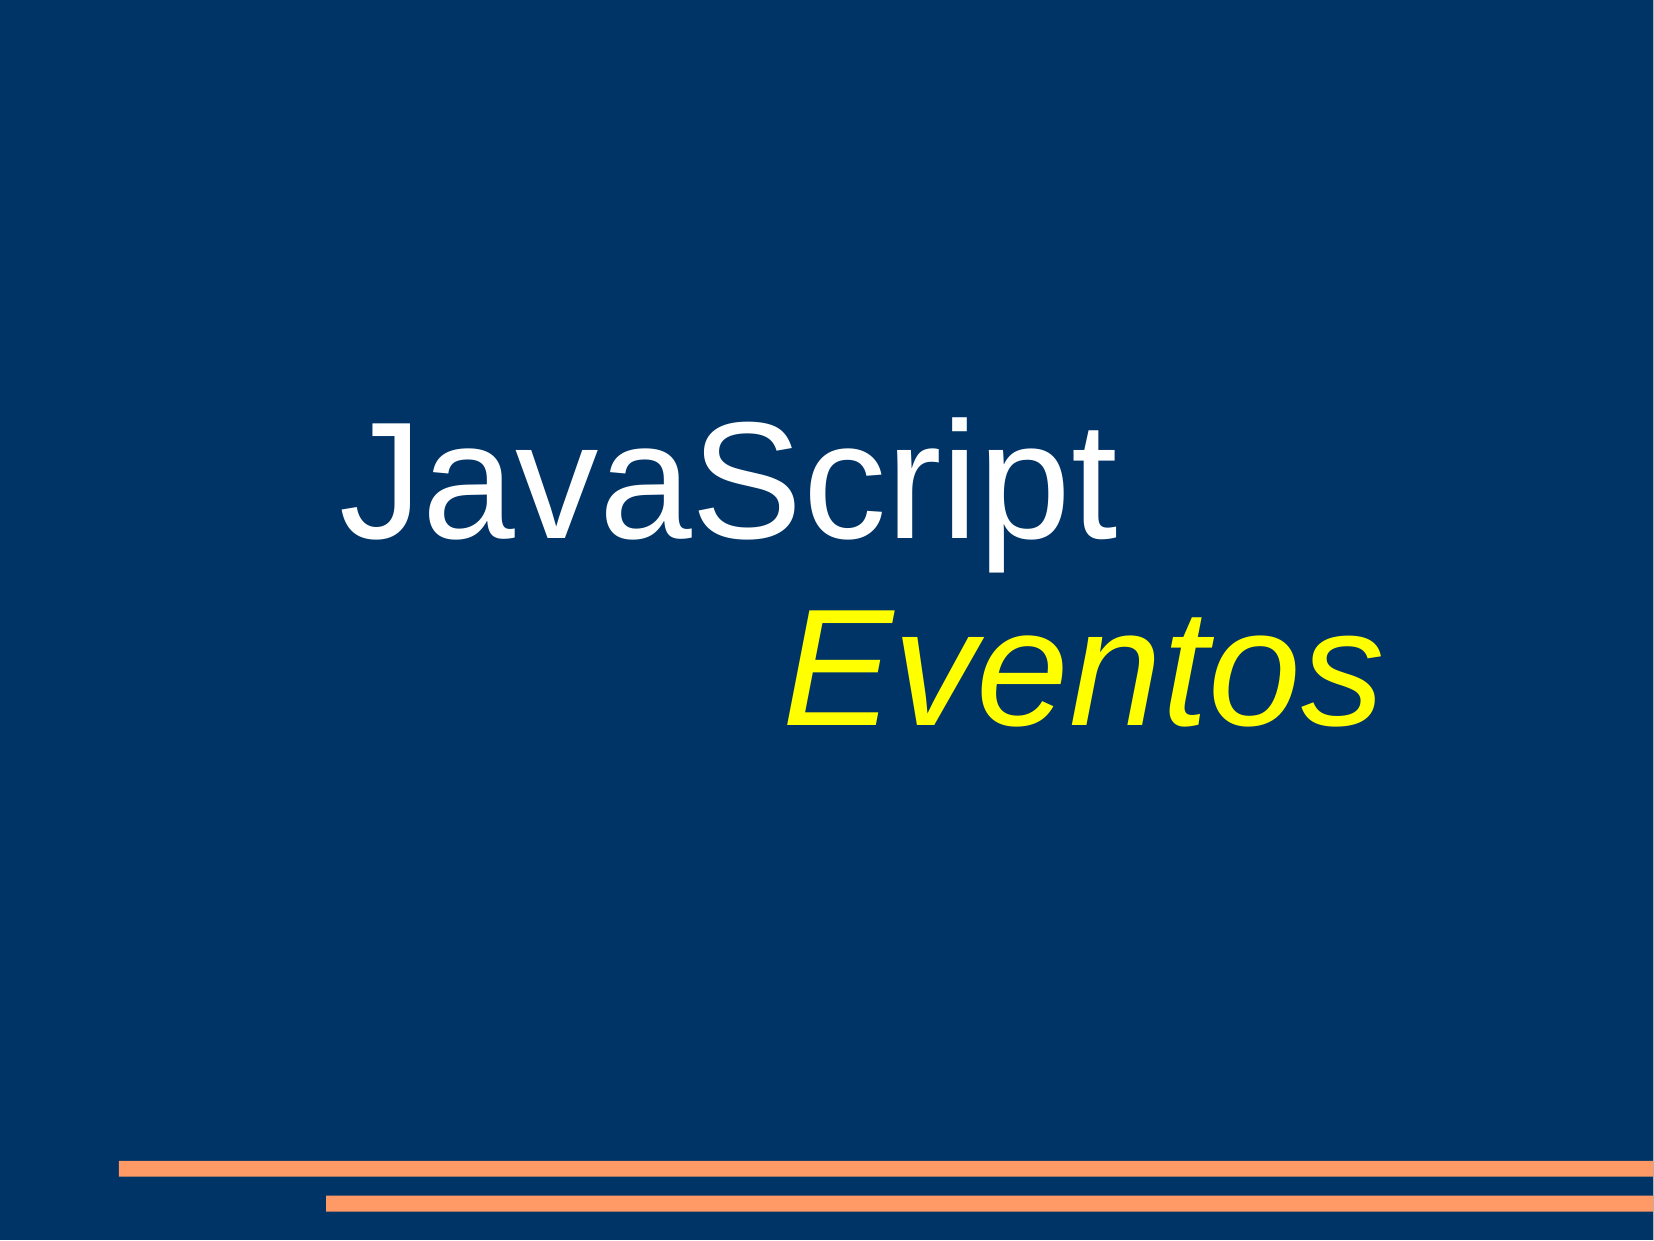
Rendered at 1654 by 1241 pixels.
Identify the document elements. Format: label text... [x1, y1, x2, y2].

text_box JavaScript Eventos [324, 380, 1447, 768]
